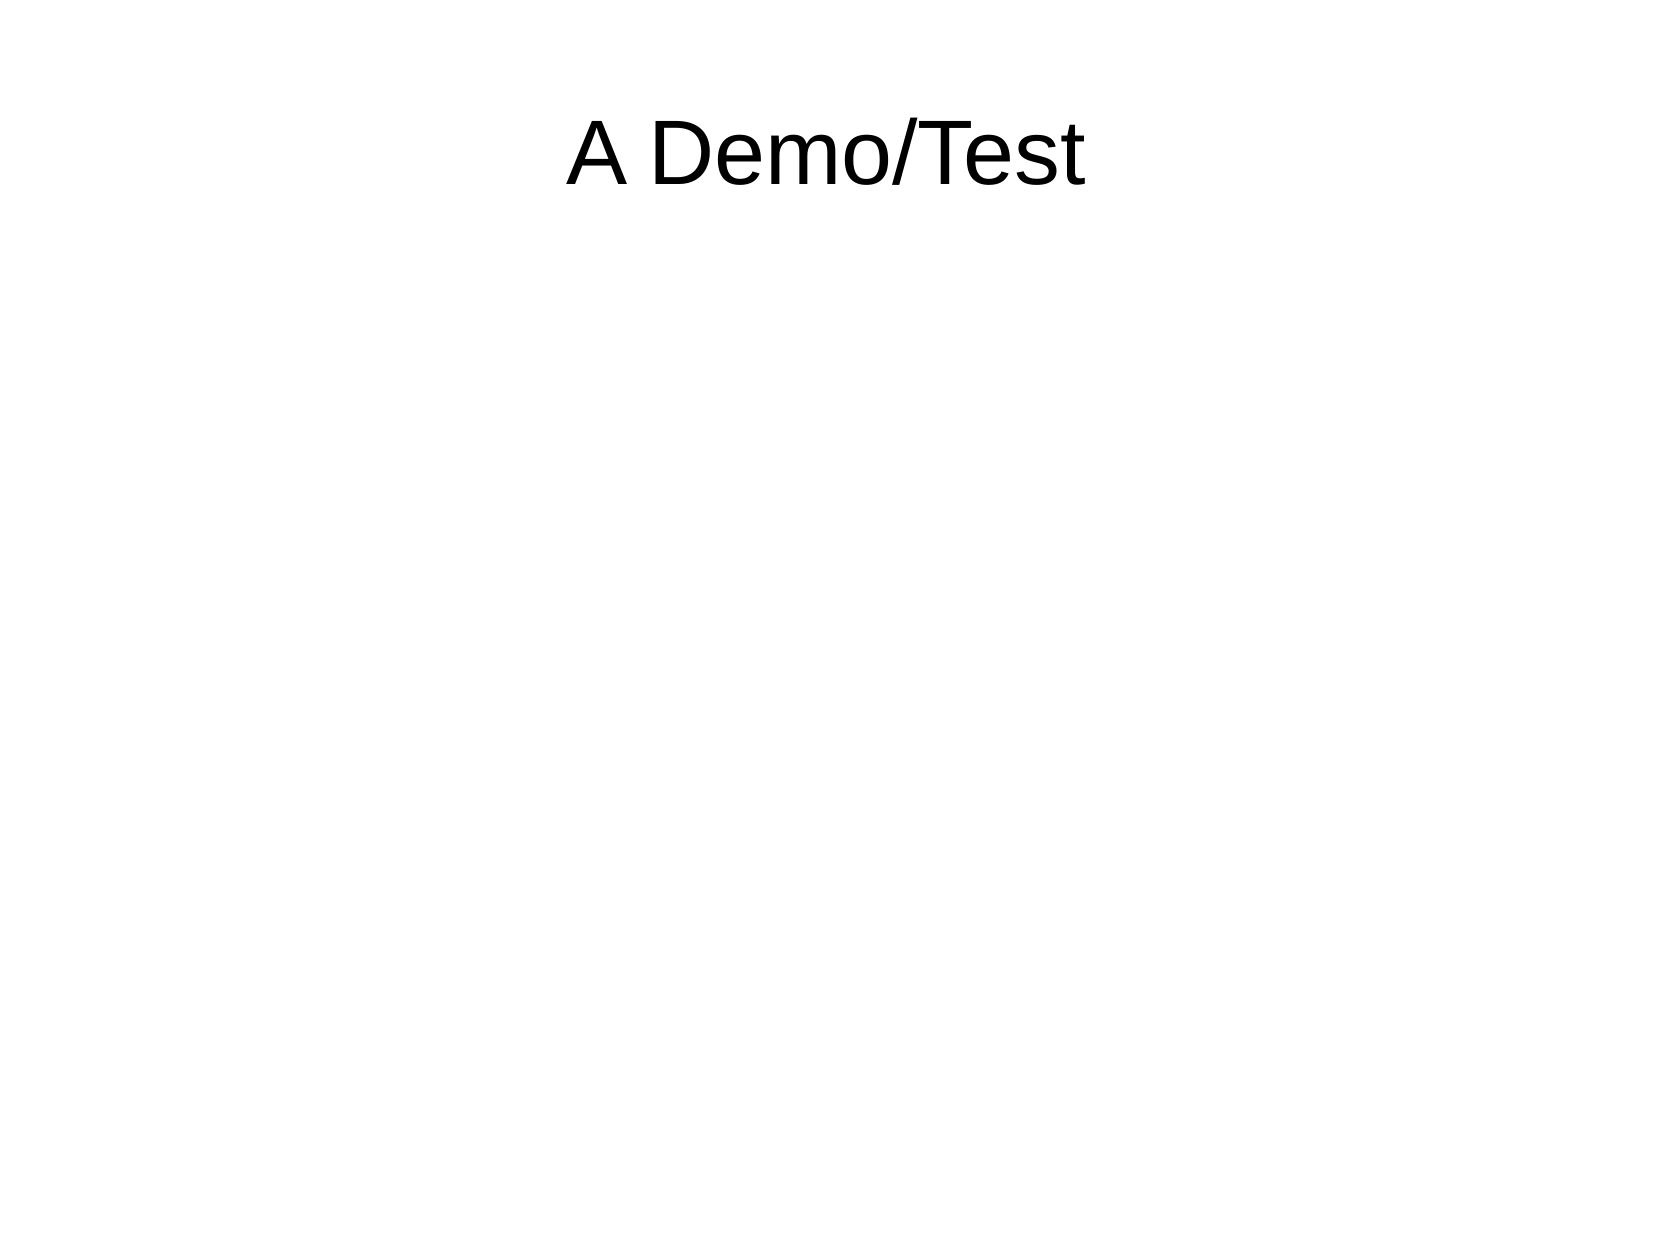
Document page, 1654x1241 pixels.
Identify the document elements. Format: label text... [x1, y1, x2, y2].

title A Demo/Test [82, 49, 1571, 257]
